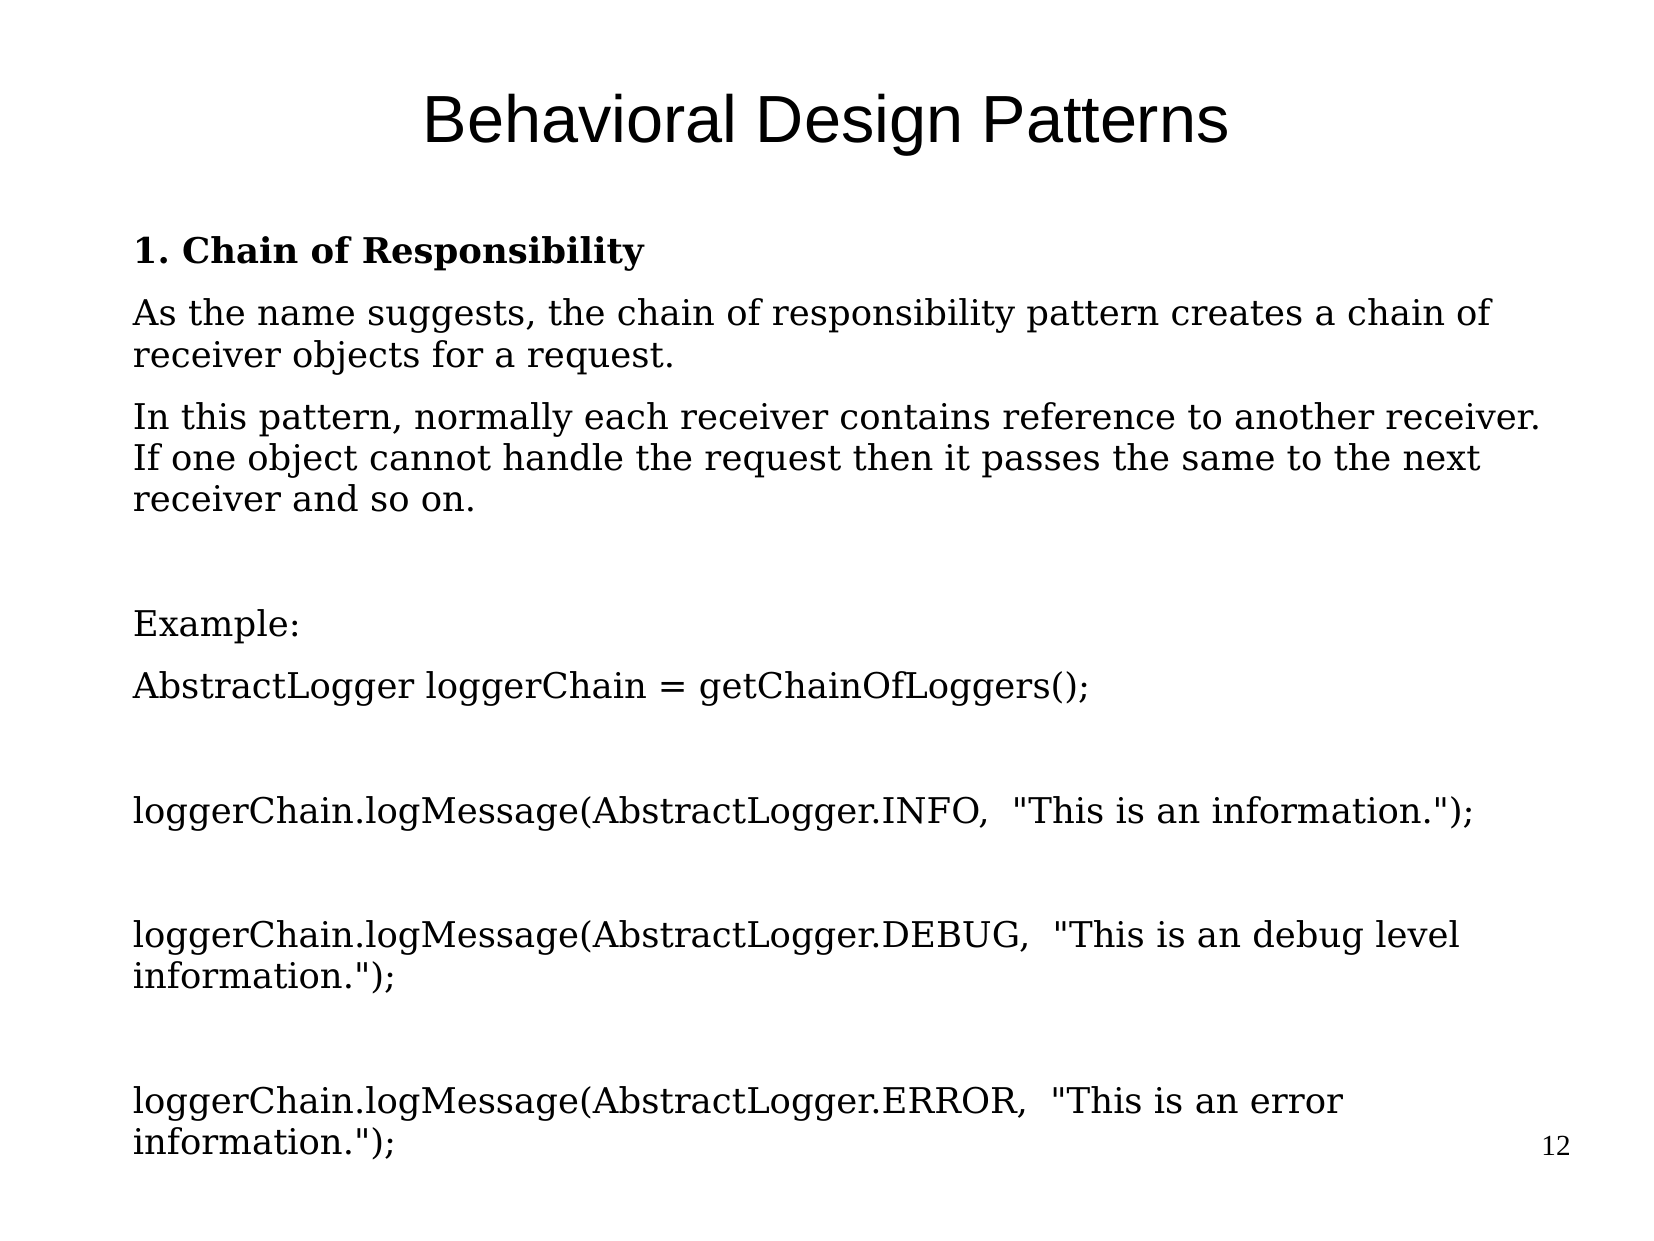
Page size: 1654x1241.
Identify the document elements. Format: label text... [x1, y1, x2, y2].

list 1. Chain of Responsibility As the name suggests, the chain of responsibility pattern creates a chain of receiver objects for a request. In this pattern, normally each receiver contains reference to another receiver. If one object cannot handle the request then it passes the same to the next receiver and so on. Example: AbstractLogger loggerChain = getChainOfLoggers(); loggerChain.logMessage(AbstractLogger.INFO, "This is an information."); loggerChain.logMessage(AbstractLogger.DEBUG, "This is an debug level information."); loggerChain.logMessage(AbstractLogger.ERROR, "This is an error information."); [82, 230, 1571, 1164]
title Behavioral Design Patterns [82, 49, 1571, 189]
